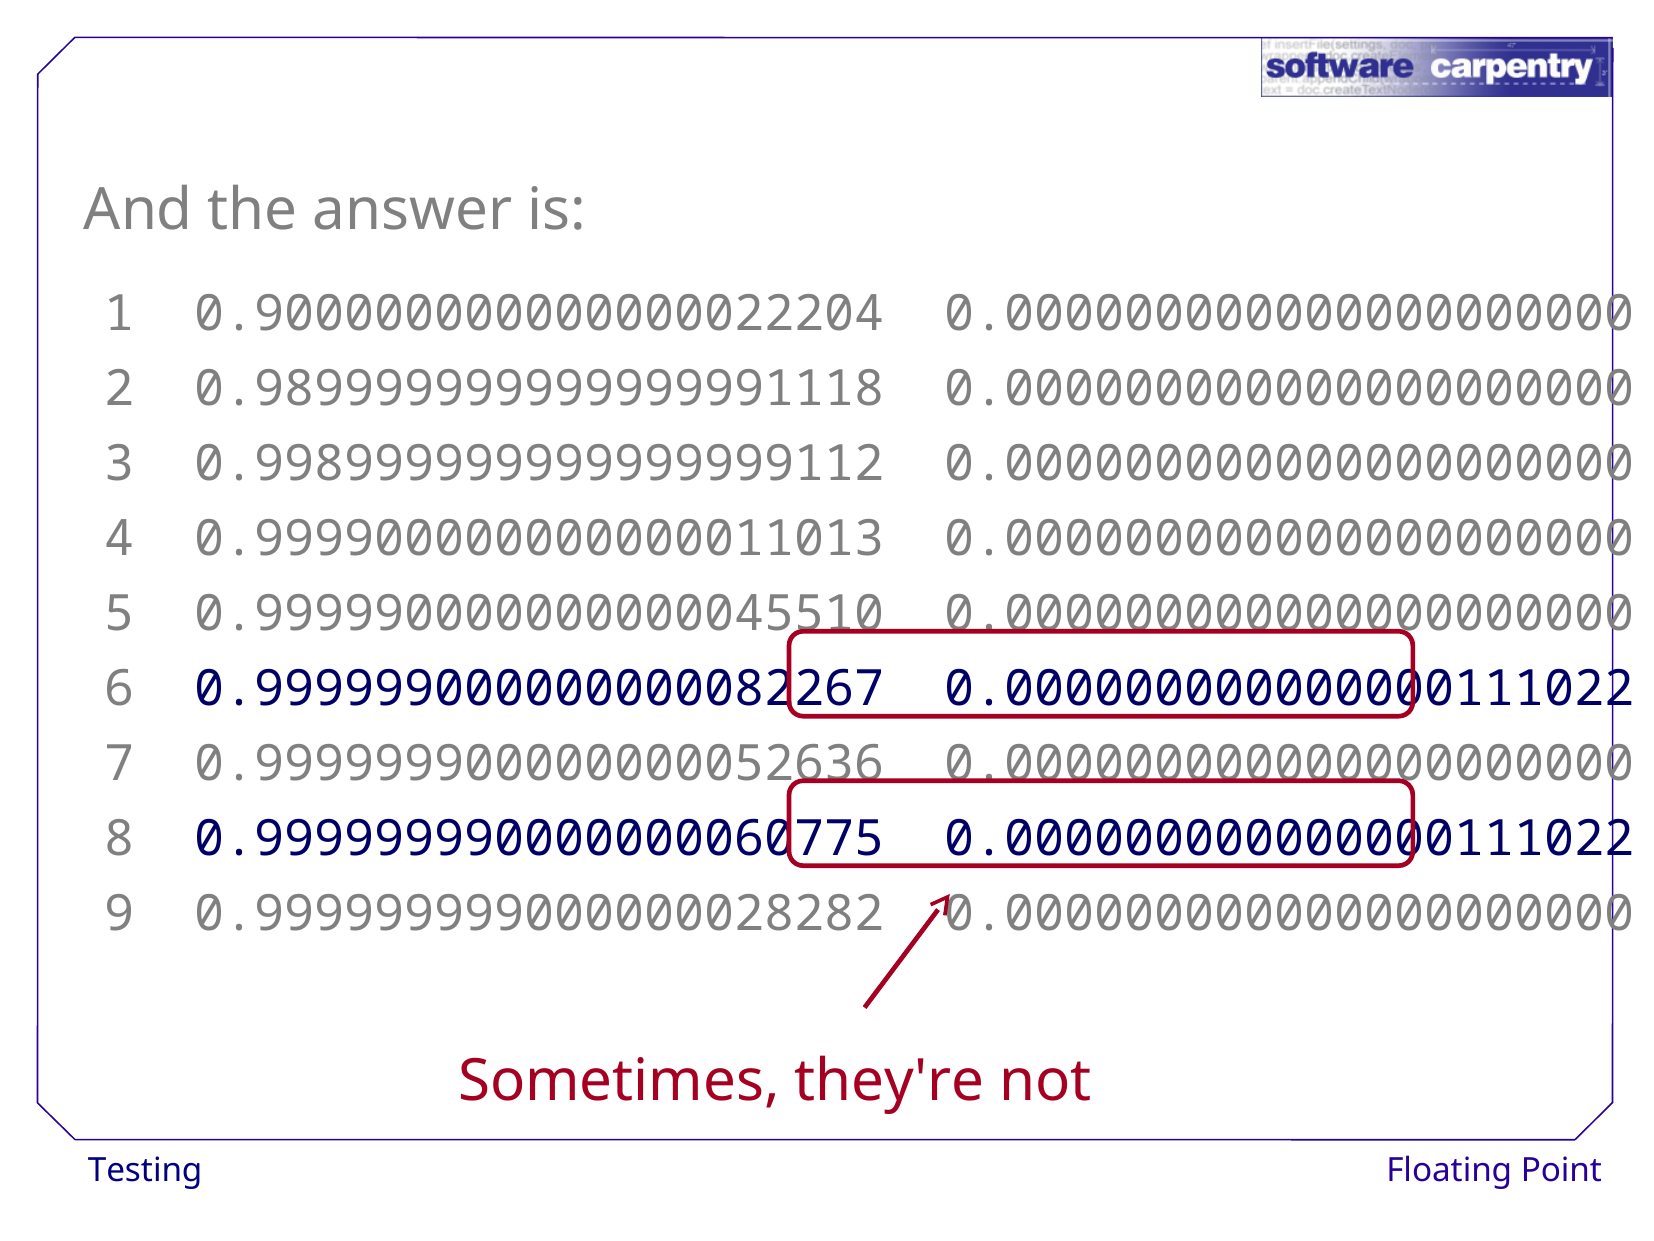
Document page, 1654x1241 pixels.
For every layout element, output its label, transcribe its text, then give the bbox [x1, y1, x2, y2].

text_box Sometimes, they're not [297, 999, 1253, 1121]
text_box And the answer is: [68, 128, 751, 250]
text_box 1 0.900000000000000022204 0.000000000000000000000 2 0.989999999999999991118 0.000000000000000000000 3 0.998999999999999999112 0.000000000000000000000 4 0.999900000000000011013 0.000000000000000000000 5 0.999990000000000045510 0.000000000000000000000 6 0.999999000000000082267 0.000000000000000111022 7 0.999999900000000052636 0.000000000000000000000 8 0.999999990000000060775 0.000000000000000111022 9 0.999999999000000028282 0.000000000000000000000 [89, 258, 1512, 970]
picture [1261, 39, 1613, 97]
